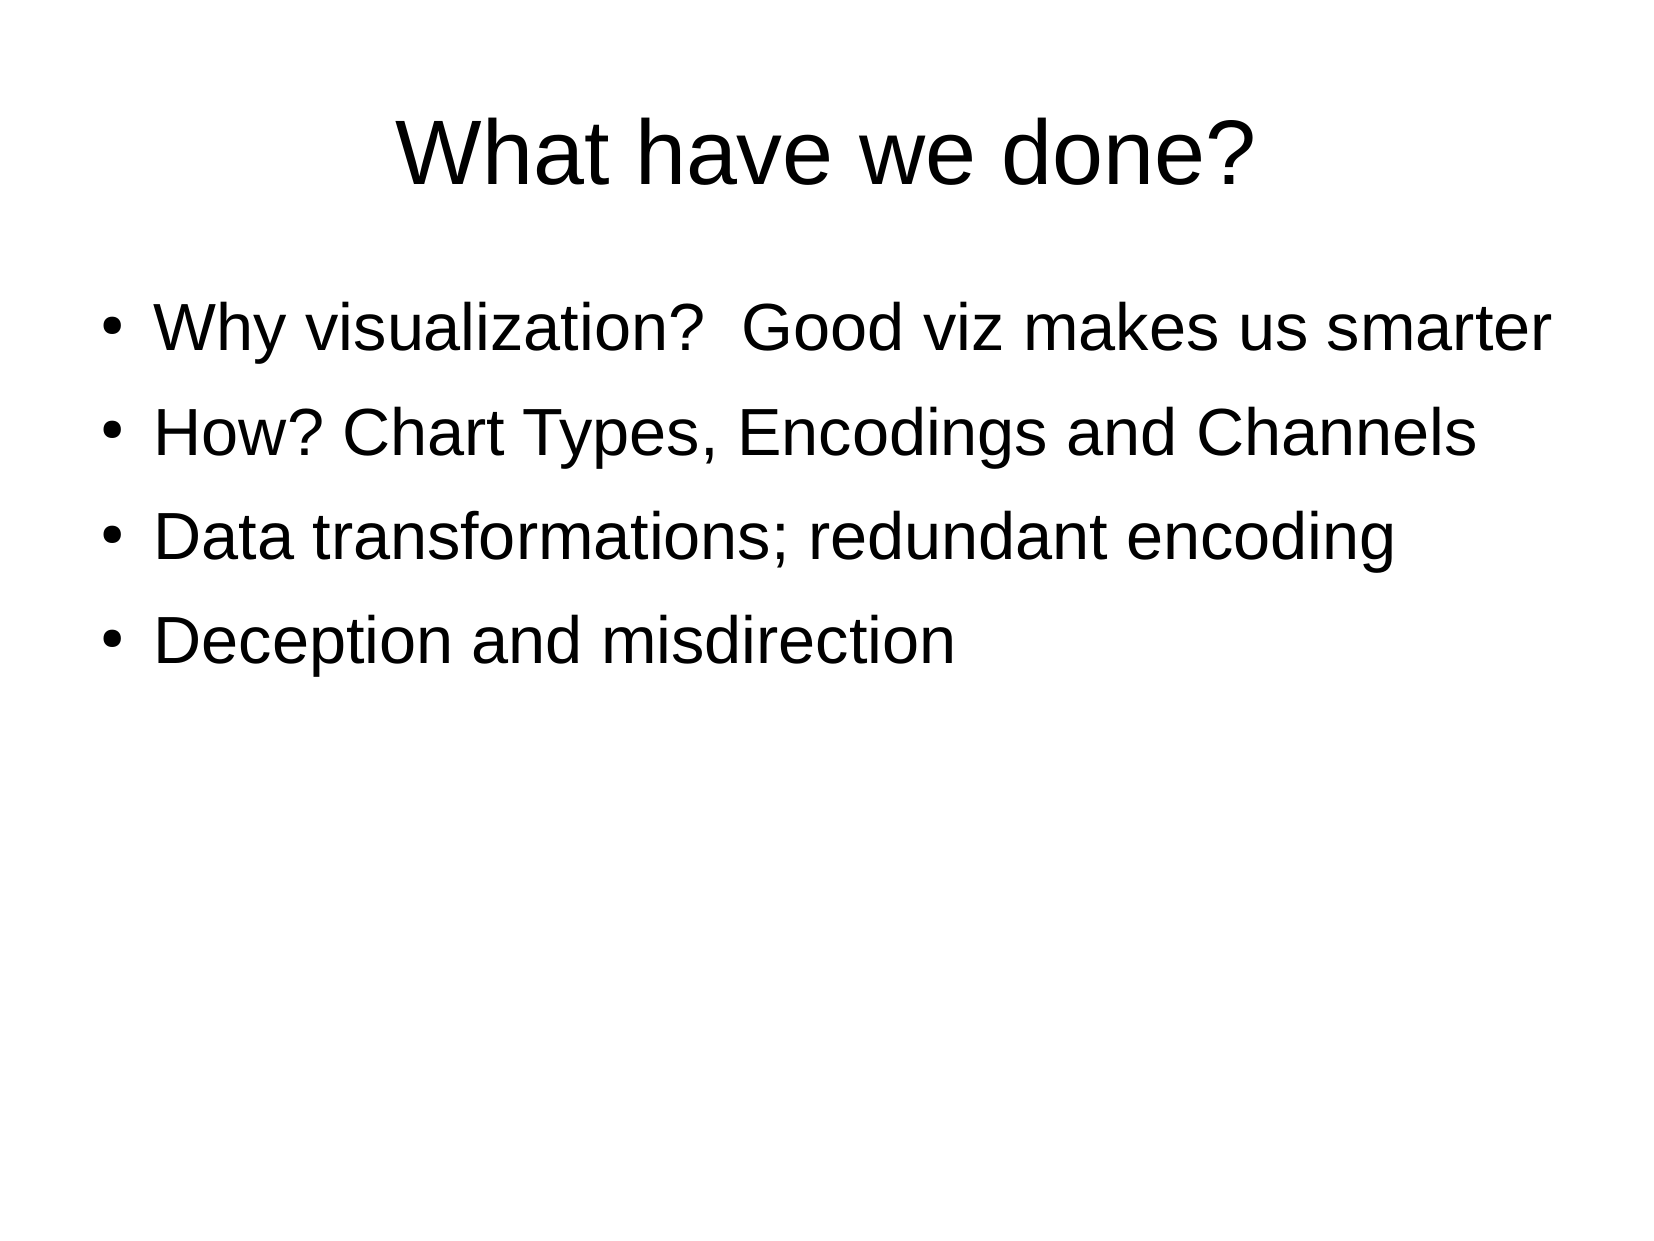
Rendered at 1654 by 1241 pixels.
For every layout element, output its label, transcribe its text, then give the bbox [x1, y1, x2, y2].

title What have we done? [82, 49, 1571, 257]
list Why visualization? Good viz makes us smarter How? Chart Types, Encodings and Channels Data transformations; redundant encoding Deception and misdirection [82, 290, 1571, 1109]
